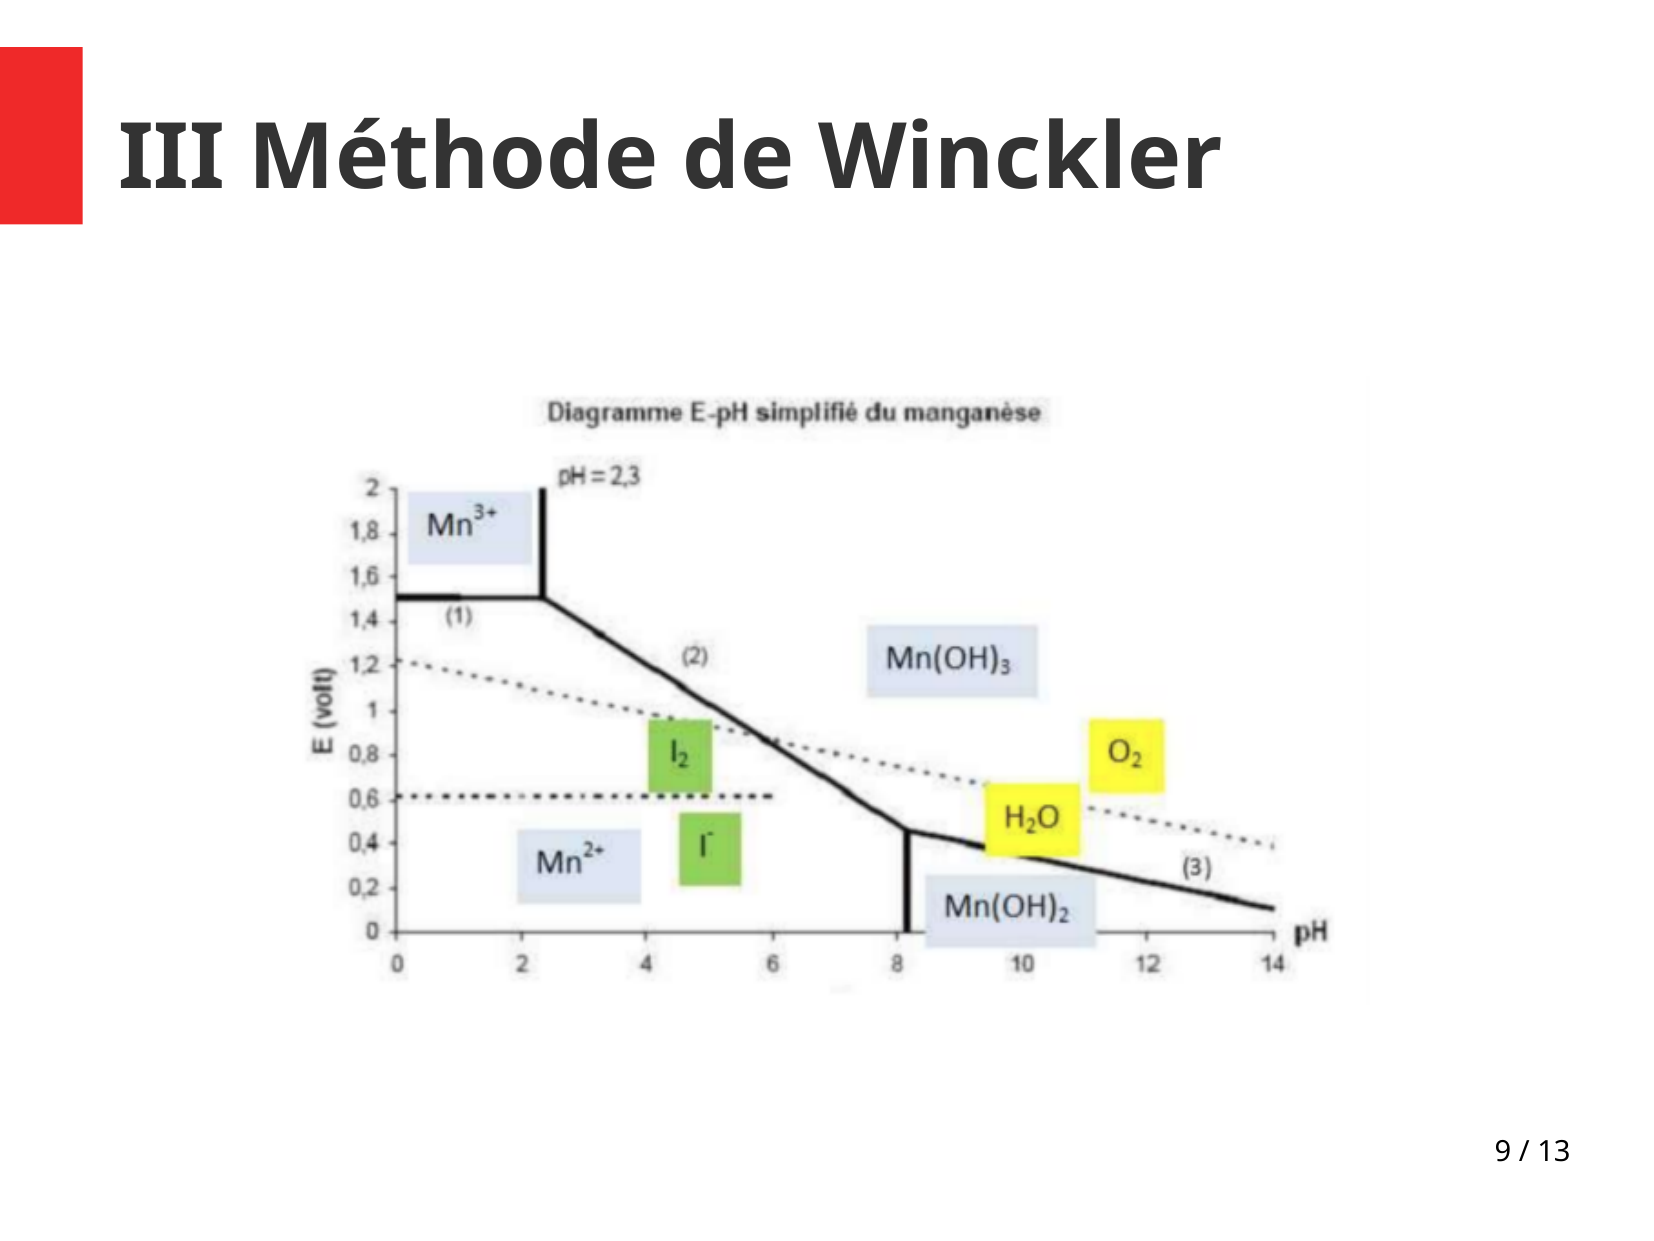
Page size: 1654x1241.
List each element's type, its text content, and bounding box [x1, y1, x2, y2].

title III Méthode de Winckler [118, 49, 1571, 257]
picture [271, 354, 1371, 1005]
